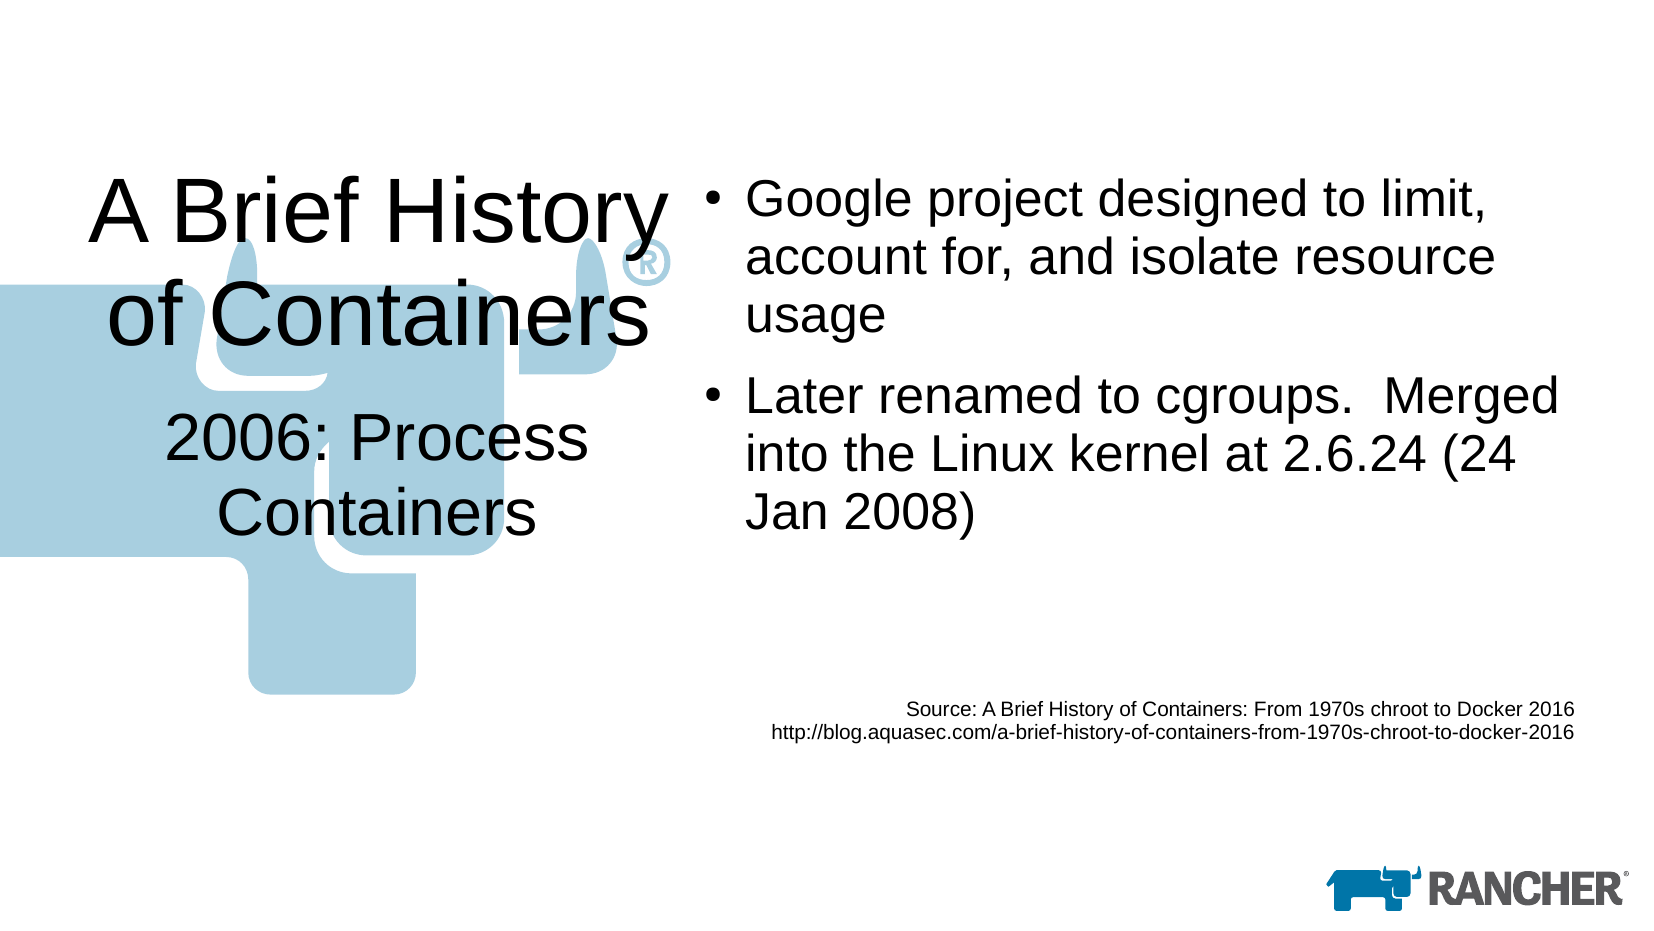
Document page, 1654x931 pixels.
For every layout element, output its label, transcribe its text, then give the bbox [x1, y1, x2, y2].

text_box Source: A Brief History of Containers: From 1970s chroot to Docker 2016 http://blog.aquasec.com/a-brief-history-of-containers-from-1970s-chroot-to-docker-2016 [734, 689, 1590, 775]
text_box 2006: Process Containers [81, 400, 674, 705]
title A Brief History of Containers [83, 154, 676, 371]
list Google project designed to limit, account for, and isolate resource usage Later renamed to cgroups. Merged into the Linux kernel at 2.6.24 (24 Jan 2008) [690, 169, 1572, 545]
